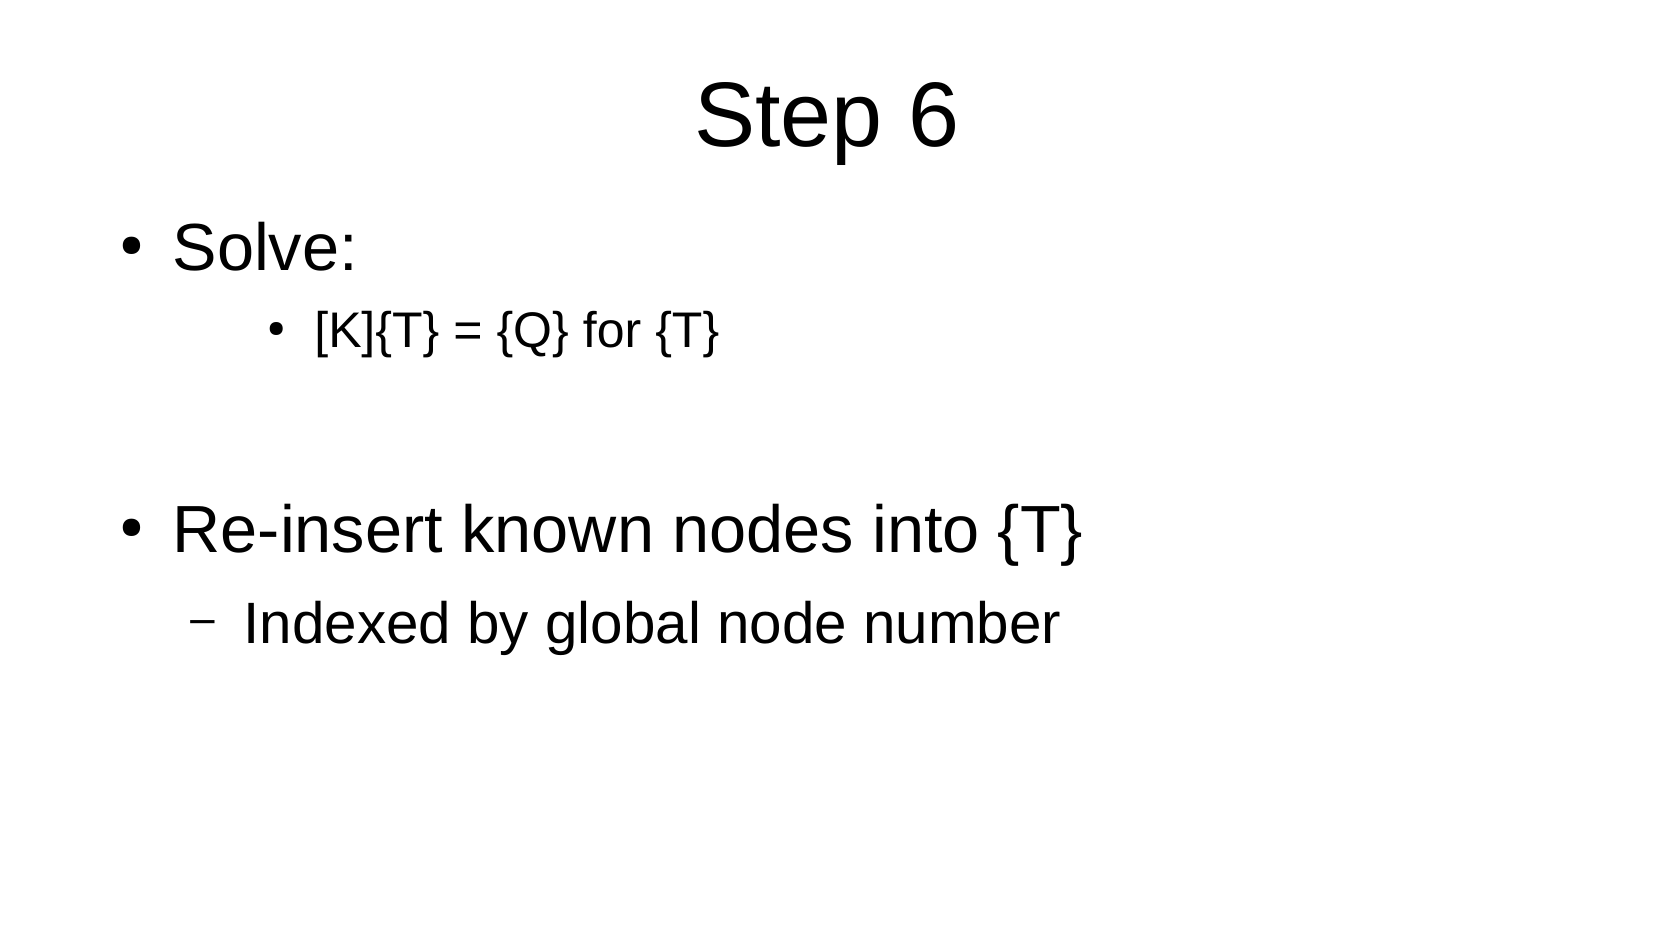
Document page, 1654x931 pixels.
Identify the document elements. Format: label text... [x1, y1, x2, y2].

title Step 6 [82, 37, 1571, 193]
list Solve: [K]{T} = {Q} for {T} Re-insert known nodes into {T} Indexed by global node number [101, 210, 1591, 750]
